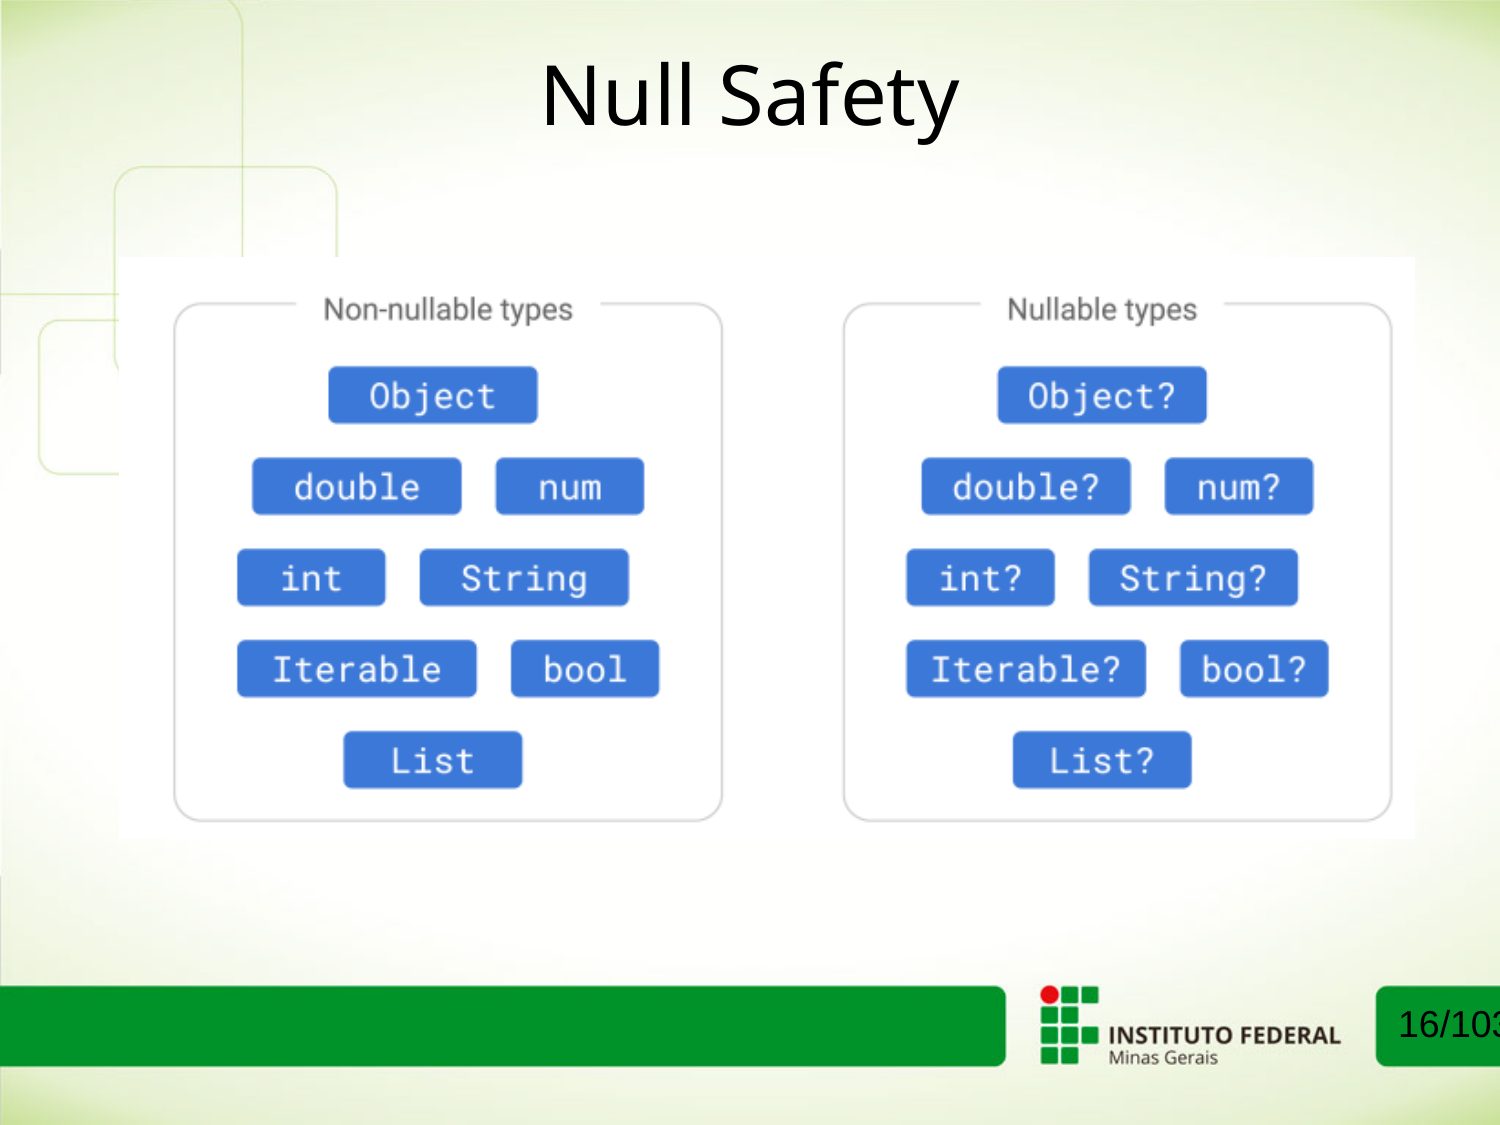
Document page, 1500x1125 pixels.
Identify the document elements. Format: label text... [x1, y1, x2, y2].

picture [0, 0, 1500, 1125]
text_box Null Safety [74, 30, 1425, 155]
